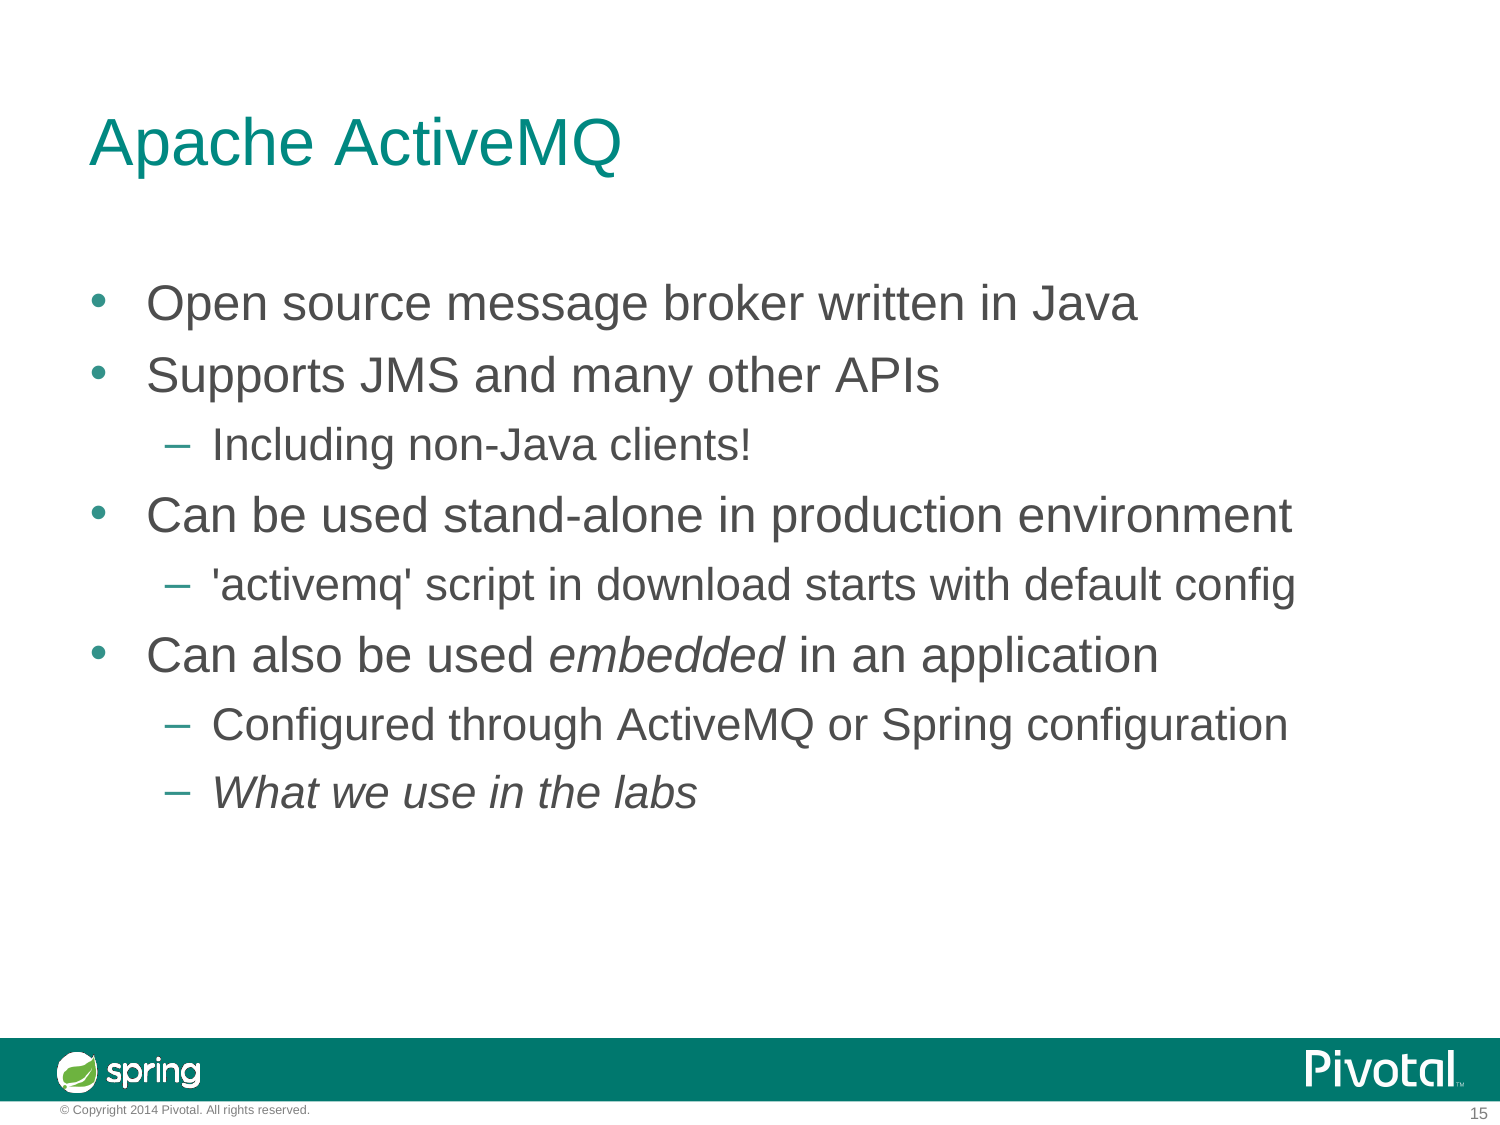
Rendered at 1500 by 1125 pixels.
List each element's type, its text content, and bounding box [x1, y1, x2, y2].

picture [1306, 1050, 1464, 1087]
list Open source message broker written in Java Supports JMS and many other APIs Including non-Java clients! Can be used stand-alone in production environment 'activemq' script in download starts with default config Can also be used embedded in an application Configured through ActiveMQ or Spring configuration What we use in the labs [75, 262, 1426, 1005]
title Apache ActiveMQ [75, 45, 1426, 233]
picture [32, 1041, 210, 1103]
